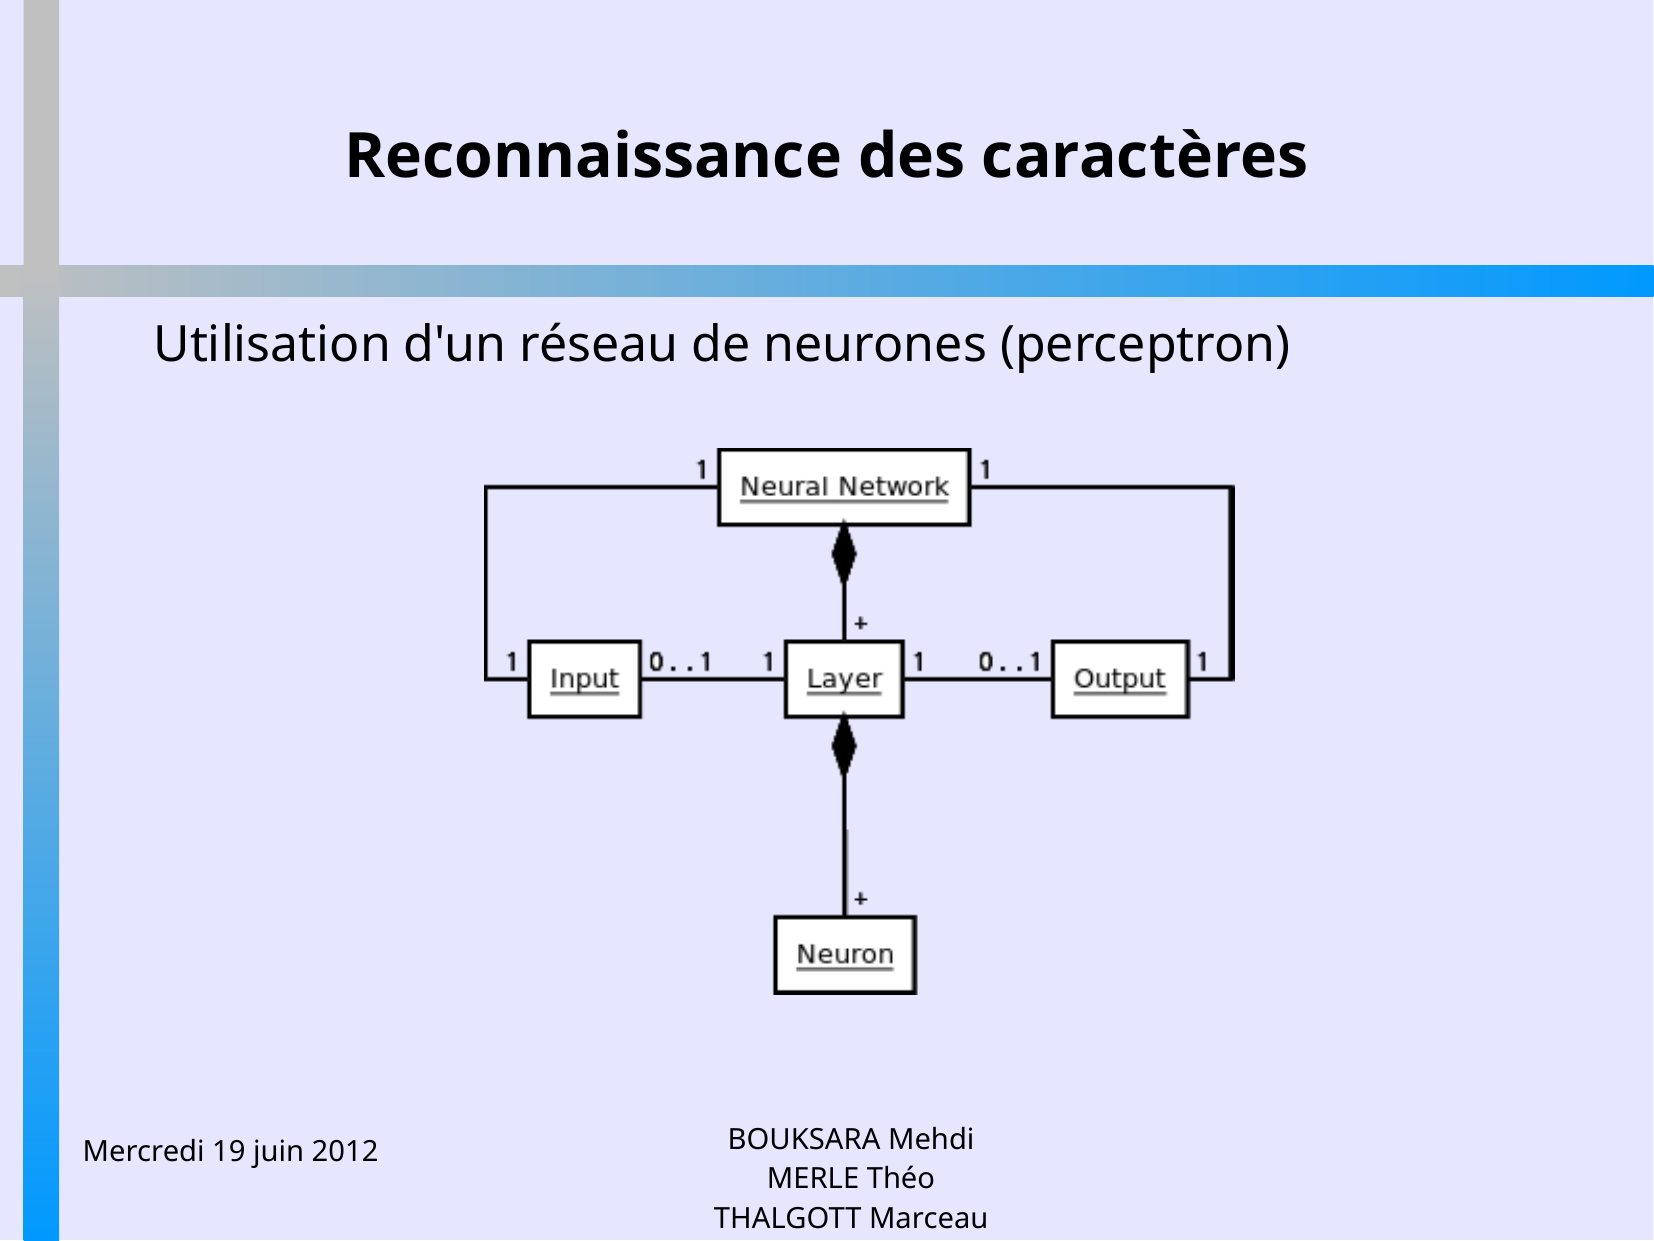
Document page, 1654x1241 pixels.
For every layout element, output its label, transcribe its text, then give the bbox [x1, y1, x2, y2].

picture [484, 448, 1235, 995]
title Reconnaissance des caractères [82, 49, 1571, 257]
list Utilisation d'un réseau de neurones (perceptron) [82, 307, 1571, 1127]
